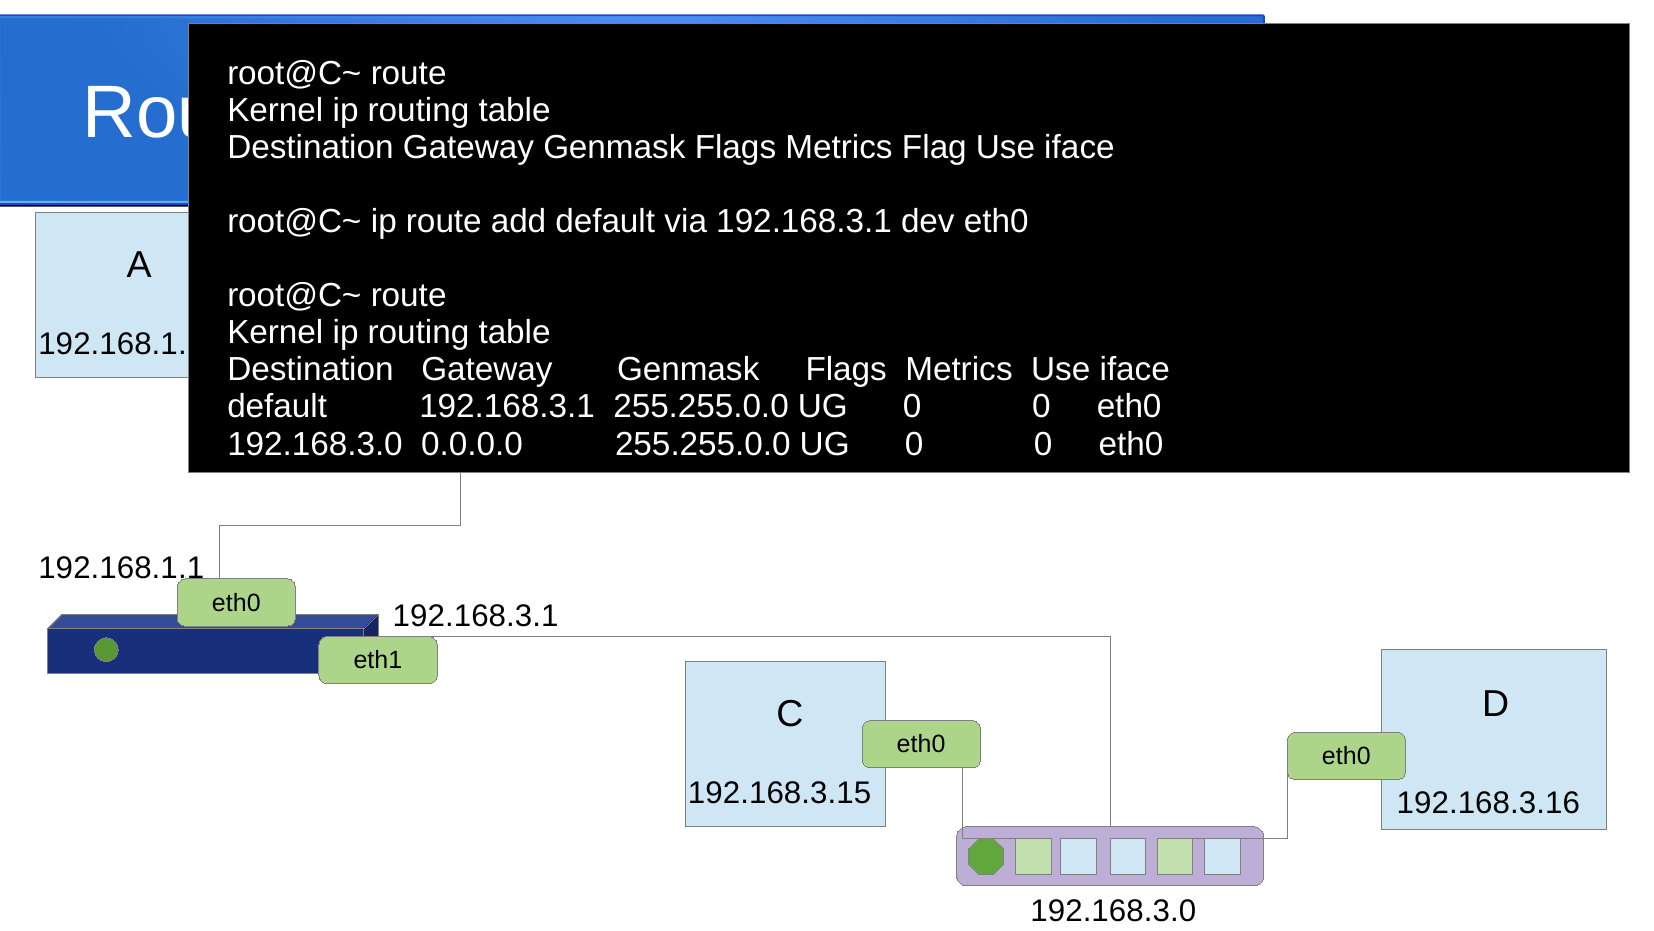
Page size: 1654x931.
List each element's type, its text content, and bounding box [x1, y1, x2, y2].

text_box eth0 [862, 720, 981, 768]
text_box [956, 826, 1264, 886]
text_box D [1467, 675, 1521, 733]
text_box A [111, 236, 160, 318]
title Routing [82, 35, 188, 189]
text_box 192.168.3.0 [1015, 885, 1264, 931]
text_box C [761, 685, 810, 767]
text_box 192.168.1.10 [23, 318, 188, 378]
text_box eth0 [177, 578, 296, 627]
text_box [1381, 649, 1607, 777]
text_box [685, 661, 886, 767]
text_box 192.168.1.1 [23, 543, 272, 603]
text_box [35, 23, 1630, 473]
text_box 192.168.3.15 [673, 767, 922, 827]
text_box root@C~ route Kernel ip routing table Destination Gateway Genmask Flags Metrics Flag Use iface root@C~ ip route add default via 192.168.3.1 dev eth0 root@C~ route Kernel ip routing table Destination Gateway Genmask Flags Metrics Use iface default 192.168.3.1 255.255.0.0 UG 0 0 eth0 192.168.3.0 0.0.0.0 255.255.0.0 UG 0 0 eth0 [212, 47, 1619, 507]
text_box eth1 [318, 636, 438, 684]
text_box 192.168.3.16 [1381, 777, 1607, 863]
text_box 192.168.3.1 [377, 590, 626, 650]
text_box eth0 [1287, 732, 1406, 780]
text_box [47, 615, 377, 674]
